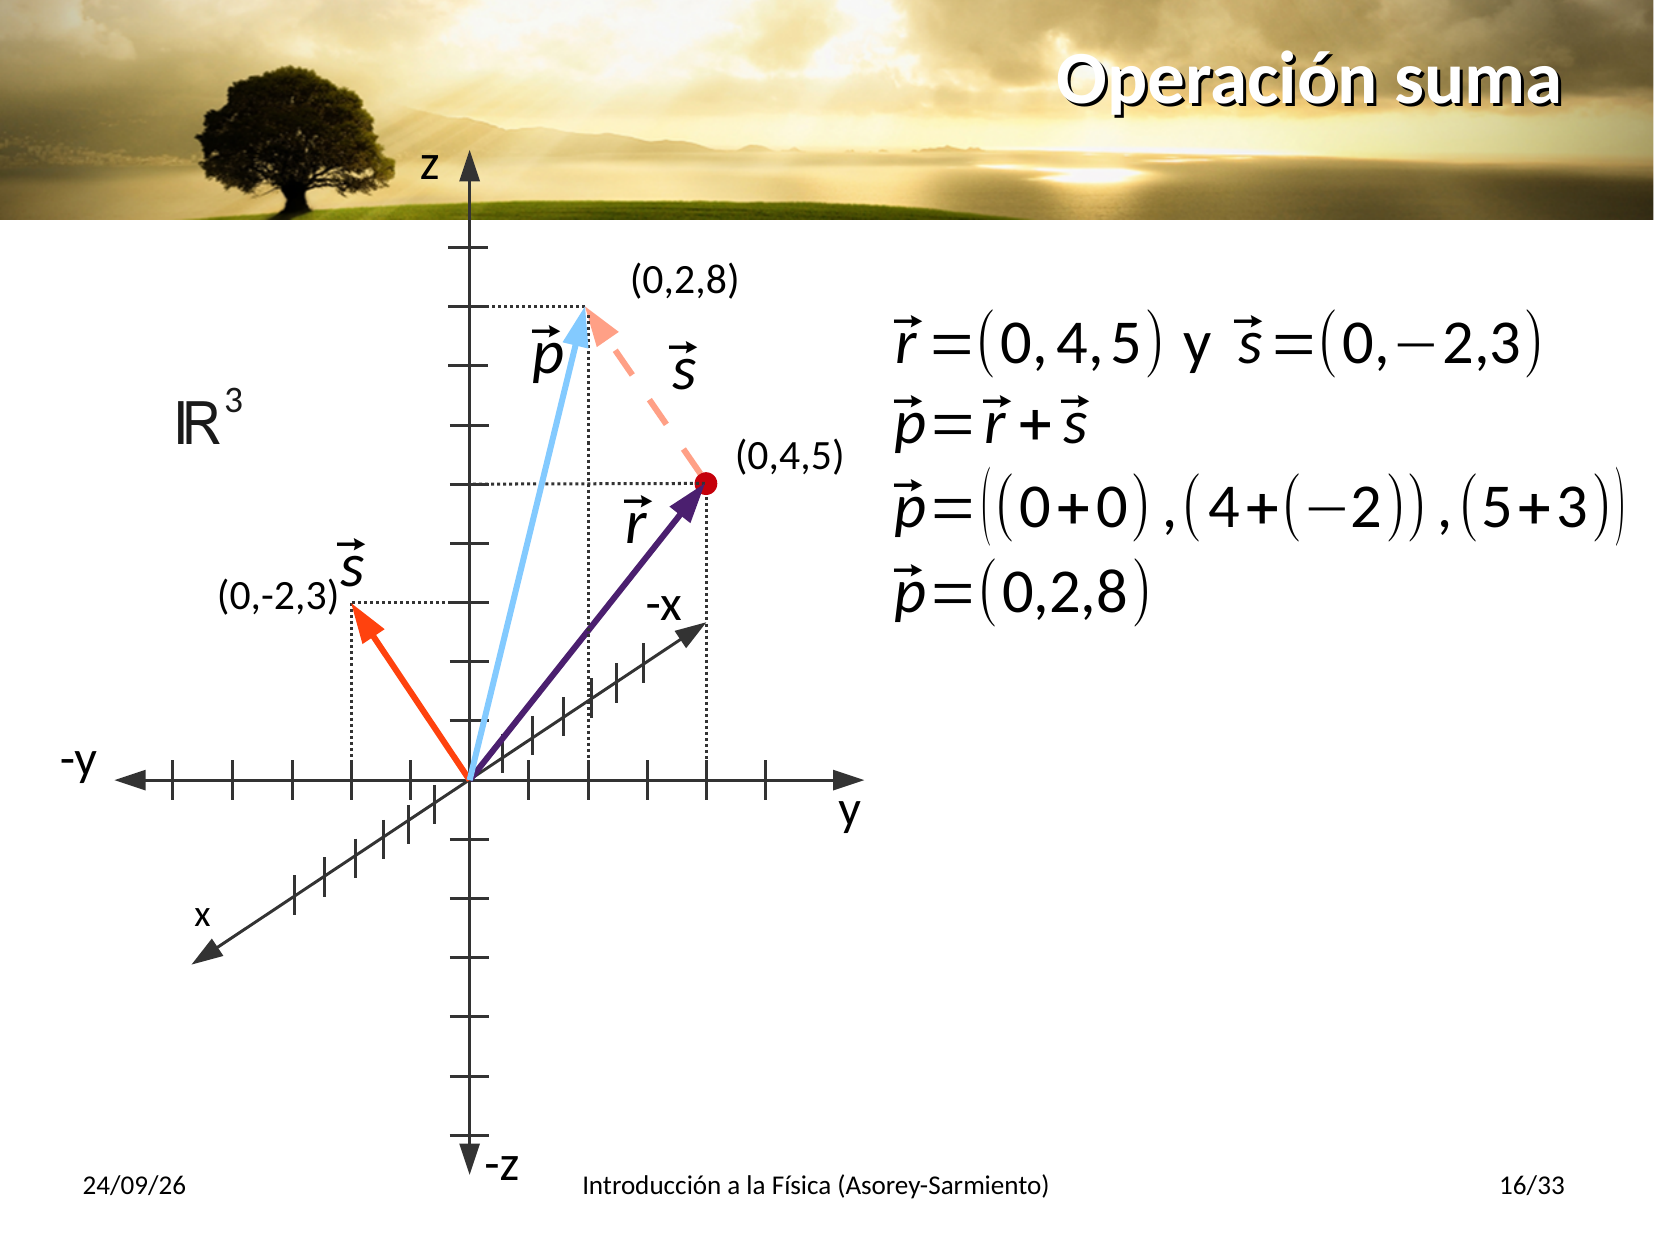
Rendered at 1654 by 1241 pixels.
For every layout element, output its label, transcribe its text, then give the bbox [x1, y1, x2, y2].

text_box -x [630, 575, 707, 656]
text_box (0,4,5) [720, 430, 878, 501]
chart [649, 544, 662, 561]
text_box (0,-2,3) [202, 570, 361, 641]
chart [660, 330, 707, 407]
text_box -z [469, 1135, 544, 1216]
chart [523, 313, 572, 391]
text_box (0,2,8) [615, 255, 773, 325]
text_box -y [45, 730, 122, 811]
chart [615, 484, 662, 561]
picture [464, 151, 468, 163]
text_box y [823, 780, 886, 860]
chart [885, 304, 1632, 631]
text_box z [405, 135, 464, 215]
text_box [696, 473, 716, 494]
text_box x [179, 890, 241, 971]
title Operación suma [75, 19, 1564, 151]
chart [328, 527, 376, 604]
chart [169, 376, 249, 457]
picture [0, 0, 1654, 220]
